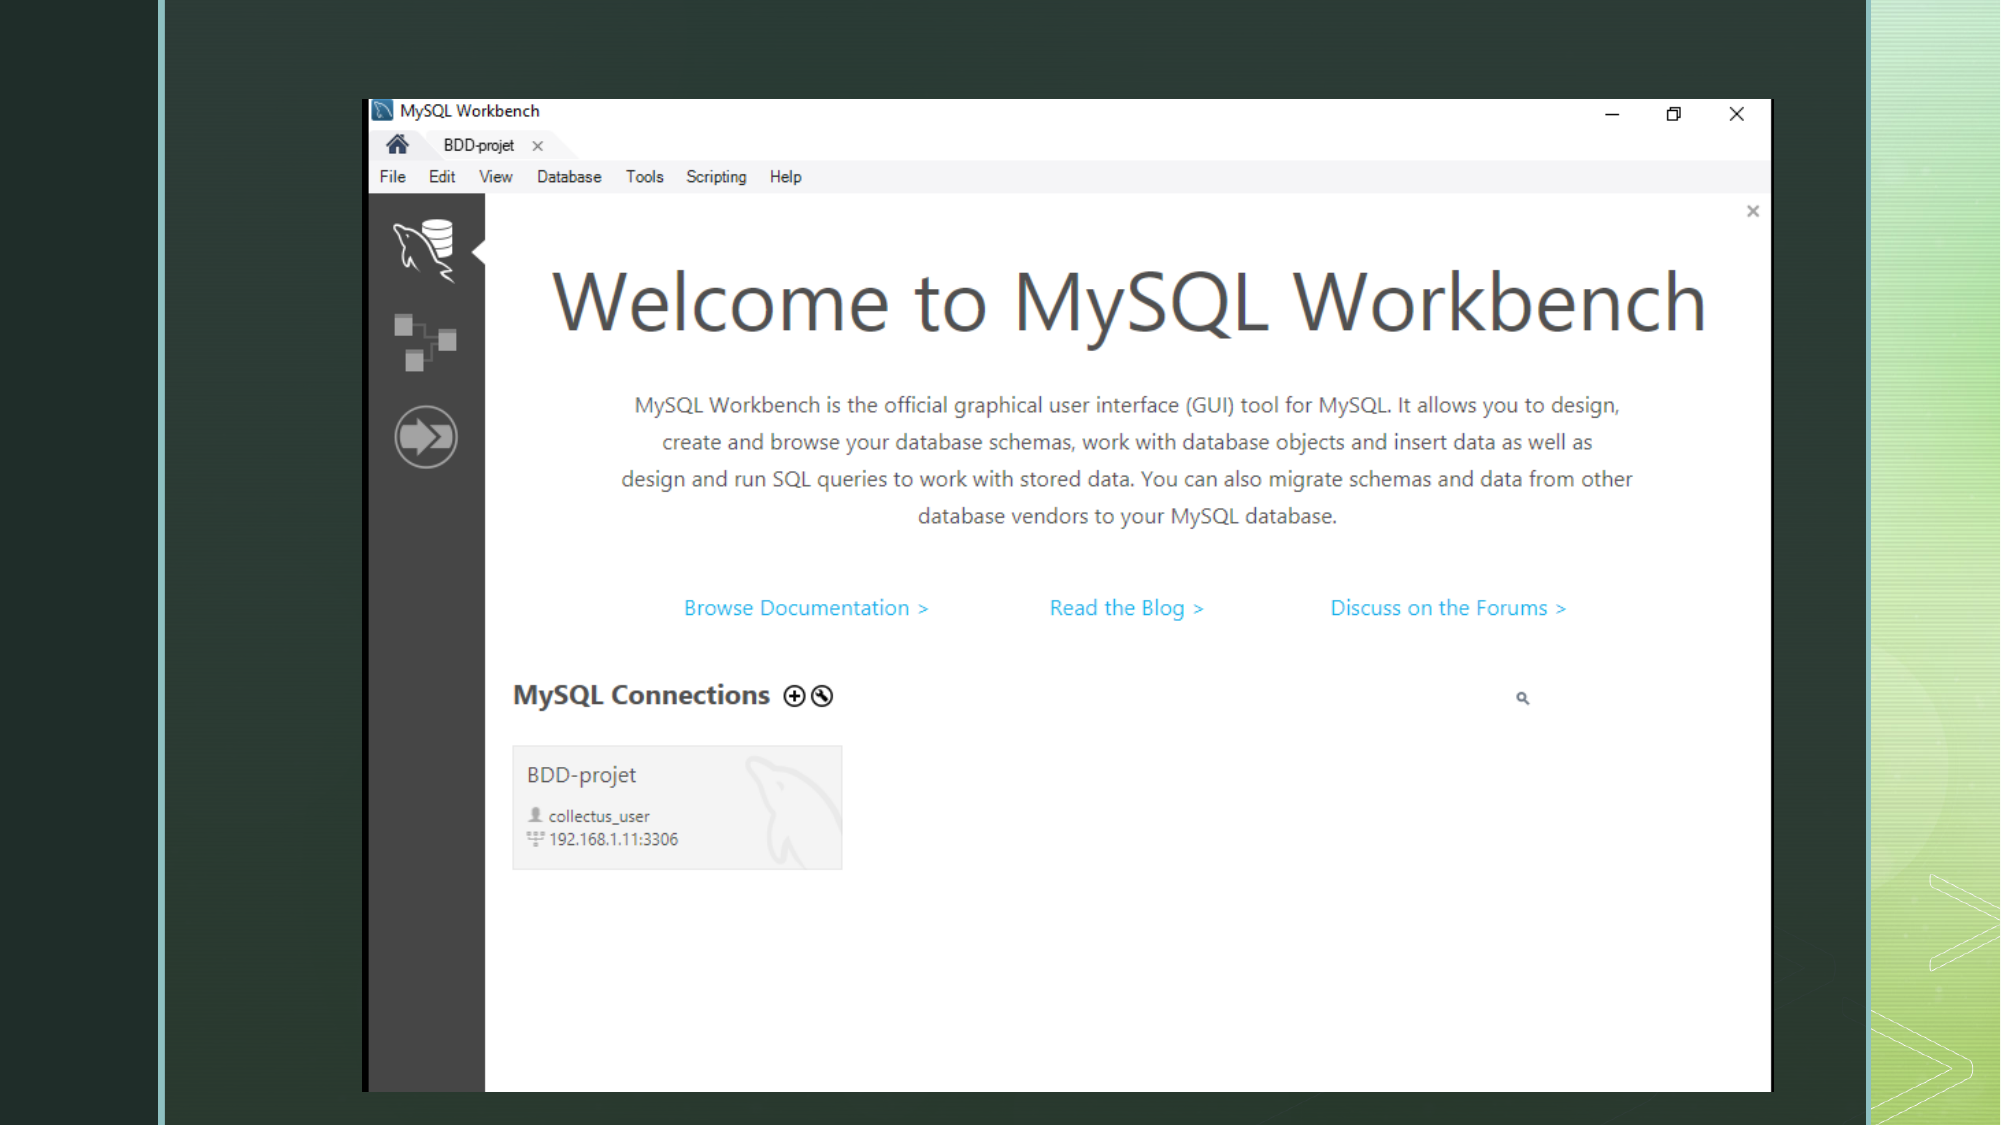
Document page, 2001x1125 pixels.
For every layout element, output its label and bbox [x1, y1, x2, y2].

picture [362, 99, 1774, 1092]
